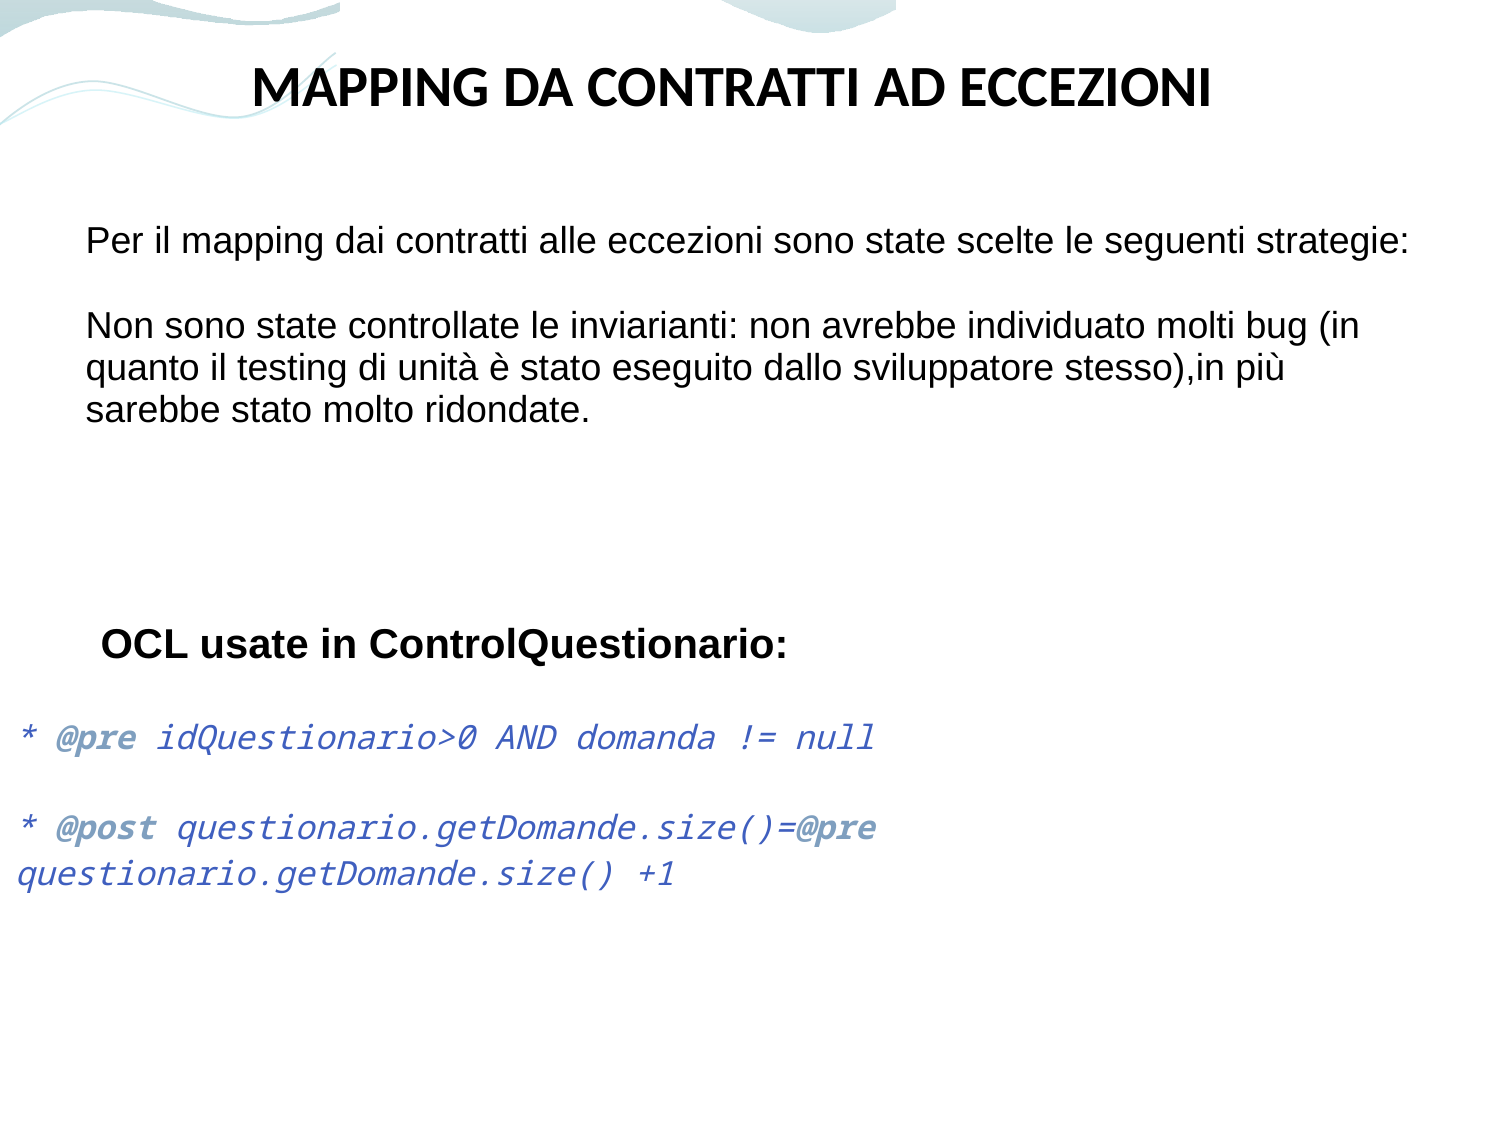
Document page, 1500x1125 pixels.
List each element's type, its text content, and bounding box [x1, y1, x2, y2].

text_box OCL usate in ControlQuestionario: * @pre idQuestionario>0 AND domanda != null * @post questionario.getDomande.size()=@pre questionario.getDomande.size() +1 [0, 613, 1465, 881]
text_box Per il mapping dai contratti alle eccezioni sono state scelte le seguenti strategie: Non sono state controllate le inviarianti: non avrebbe individuato molti bug (in quanto il testing di unità è stato eseguito dallo sviluppatore stesso),in più sarebbe stato molto ridondate. [70, 212, 1441, 438]
text_box MAPPING DA CONTRATTI AD ECCEZIONI [23, 55, 1441, 142]
